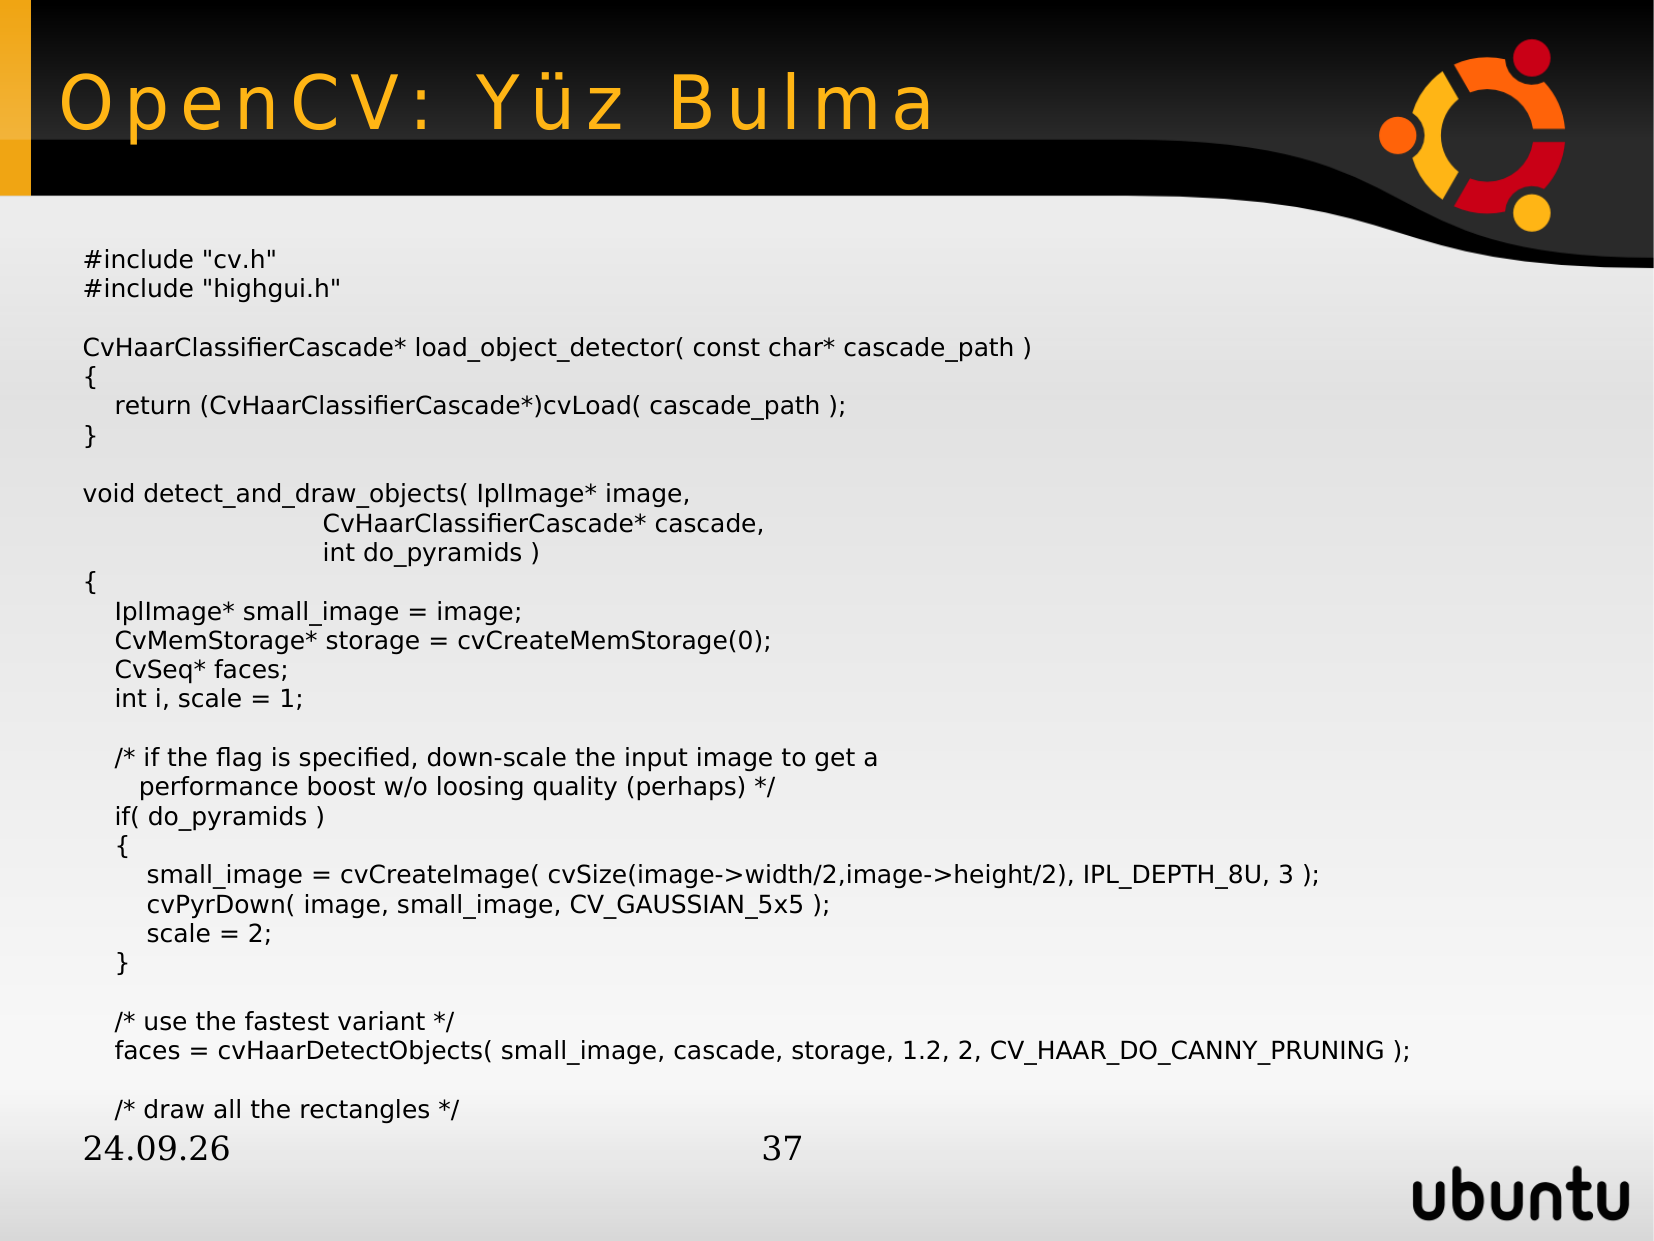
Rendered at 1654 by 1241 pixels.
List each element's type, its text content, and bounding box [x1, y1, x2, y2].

subtitle #include "cv.h" #include "highgui.h" CvHaarClassifierCascade* load_object_detector( const char* cascade_path ) { return (CvHaarClassifierCascade*)cvLoad( cascade_path ); } void detect_and_draw_objects( IplImage* image, CvHaarClassifierCascade* cascade, int do_pyramids ) { IplImage* small_image = image; CvMemStorage* storage = cvCreateMemStorage(0); CvSeq* faces; int i, scale = 1; /* if the flag is specified, down-scale the input image to get a performance boost w/o loosing quality (perhaps) */ if( do_pyramids ) { small_image = cvCreateImage( cvSize(image->width/2,image->height/2), IPL_DEPTH_8U, 3 ); cvPyrDown( image, small_image, CV_GAUSSIAN_5x5 ); scale = 2; } /* use the fastest variant */ faces = cvHaarDetectObjects( small_image, cascade, storage, 1.2, 2, CV_HAAR_DO_CANNY_PRUNING ); /* draw all the rectangles */ [82, 245, 1571, 1154]
picture [0, 0, 1654, 1241]
title OpenCV: Yüz Bulma [59, 29, 1270, 178]
